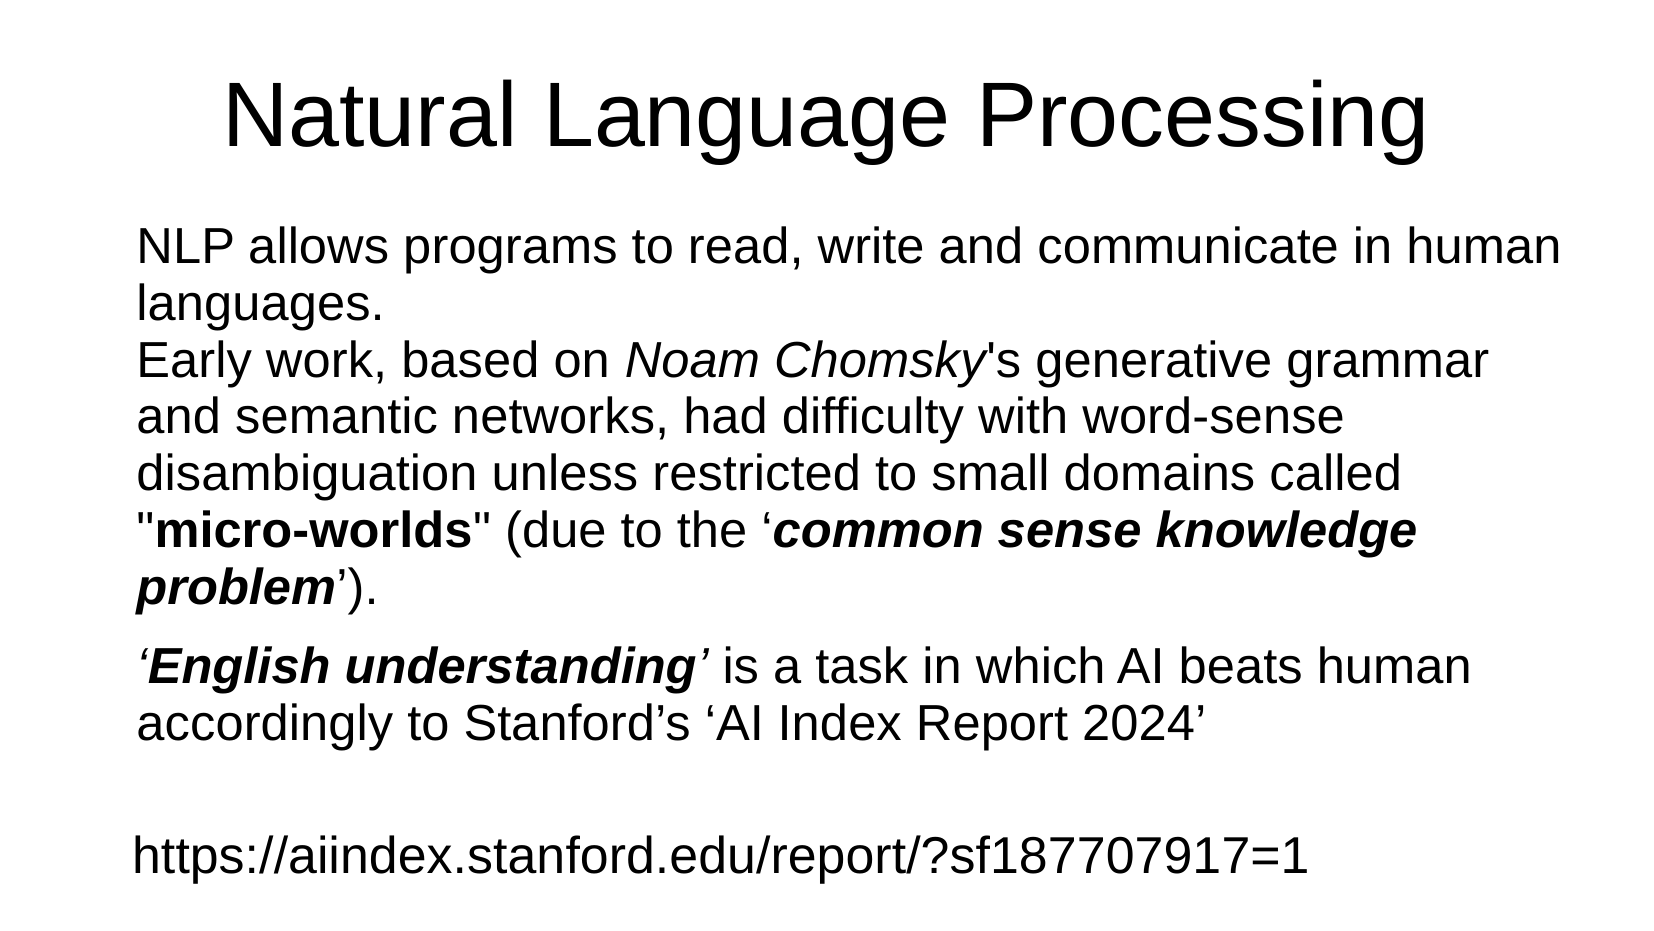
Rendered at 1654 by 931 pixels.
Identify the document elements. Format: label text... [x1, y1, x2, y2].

title Natural Language Processing [82, 37, 1571, 193]
list https://aiindex.stanford.edu/report/?sf187707917=1 [76, 826, 1536, 886]
list NLP allows programs to read, write and communicate in human languages. Early work, based on Noam Chomsky's generative grammar and semantic networks, had difficulty with word-sense disambiguation unless restricted to small domains called "micro-worlds" (due to the ‘common sense knowledge problem’). ‘English understanding’ is a task in which AI beats human accordingly to Stanford’s ‘AI Index Report 2024’ [82, 217, 1571, 758]
